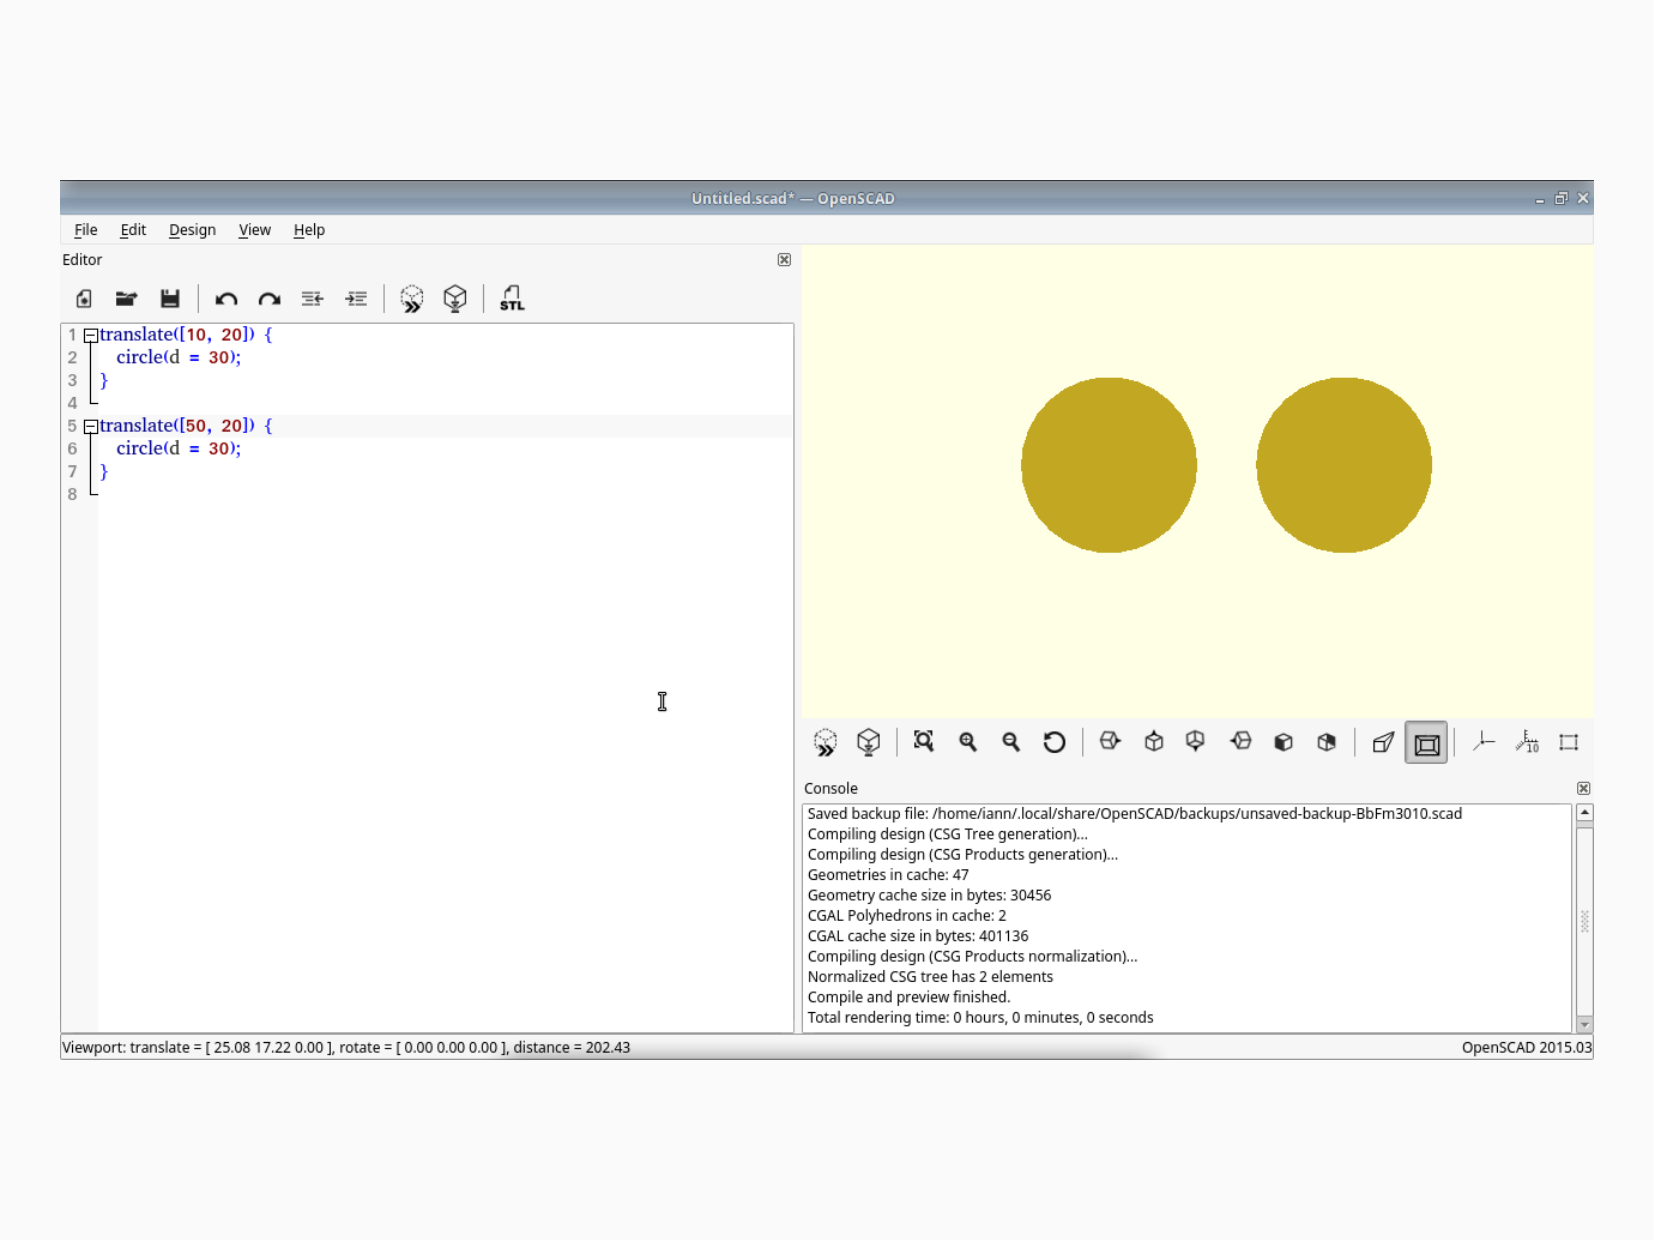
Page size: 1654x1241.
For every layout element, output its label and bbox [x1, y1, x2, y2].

picture [60, 180, 1594, 1060]
